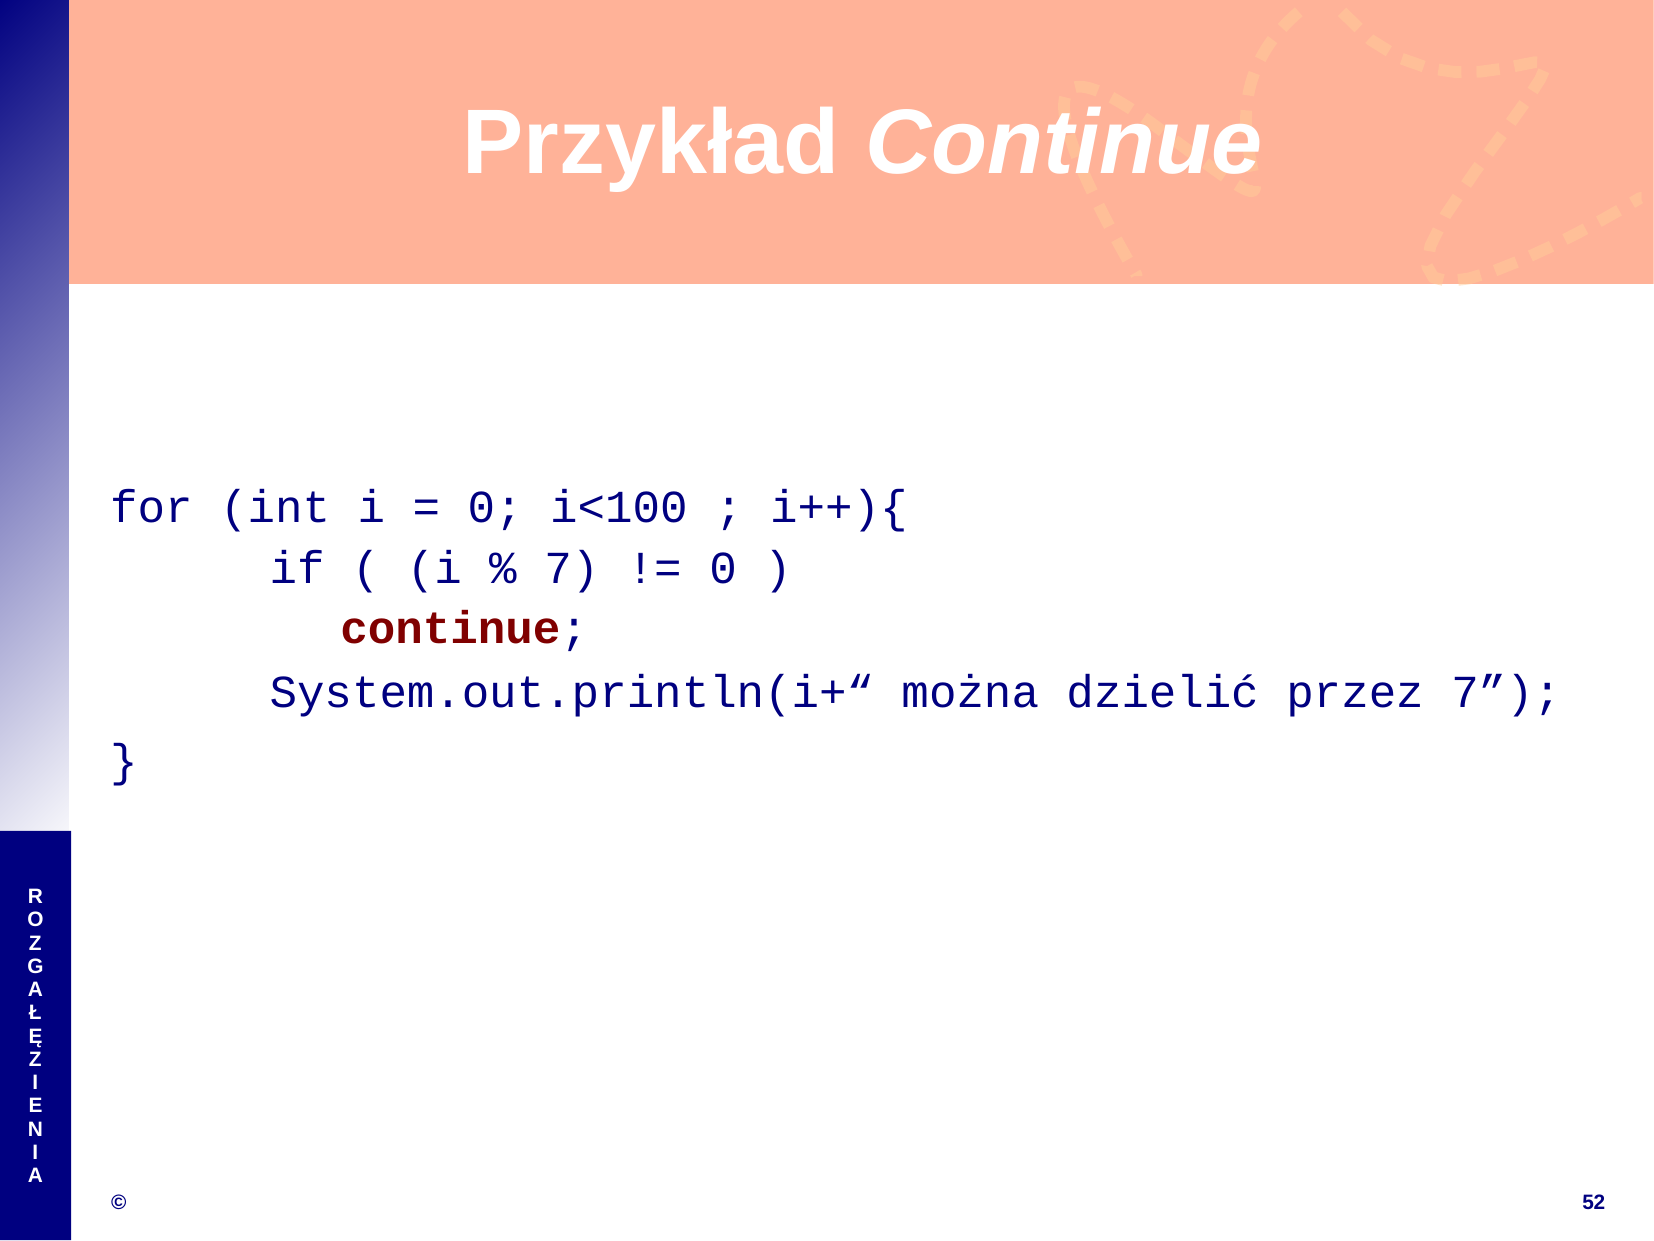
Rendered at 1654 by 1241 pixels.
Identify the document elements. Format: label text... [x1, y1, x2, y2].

text_box R O Z G A Ł Ę Z I E N I A [0, 830, 71, 1241]
title Przykład Continue [72, 37, 1654, 246]
list for (int i = 0; i<100 ; i++){ if ( (i % 7) != 0 ) continue; System.out.println(i+“ można dzielić przez 7”); } [92, 484, 1634, 858]
